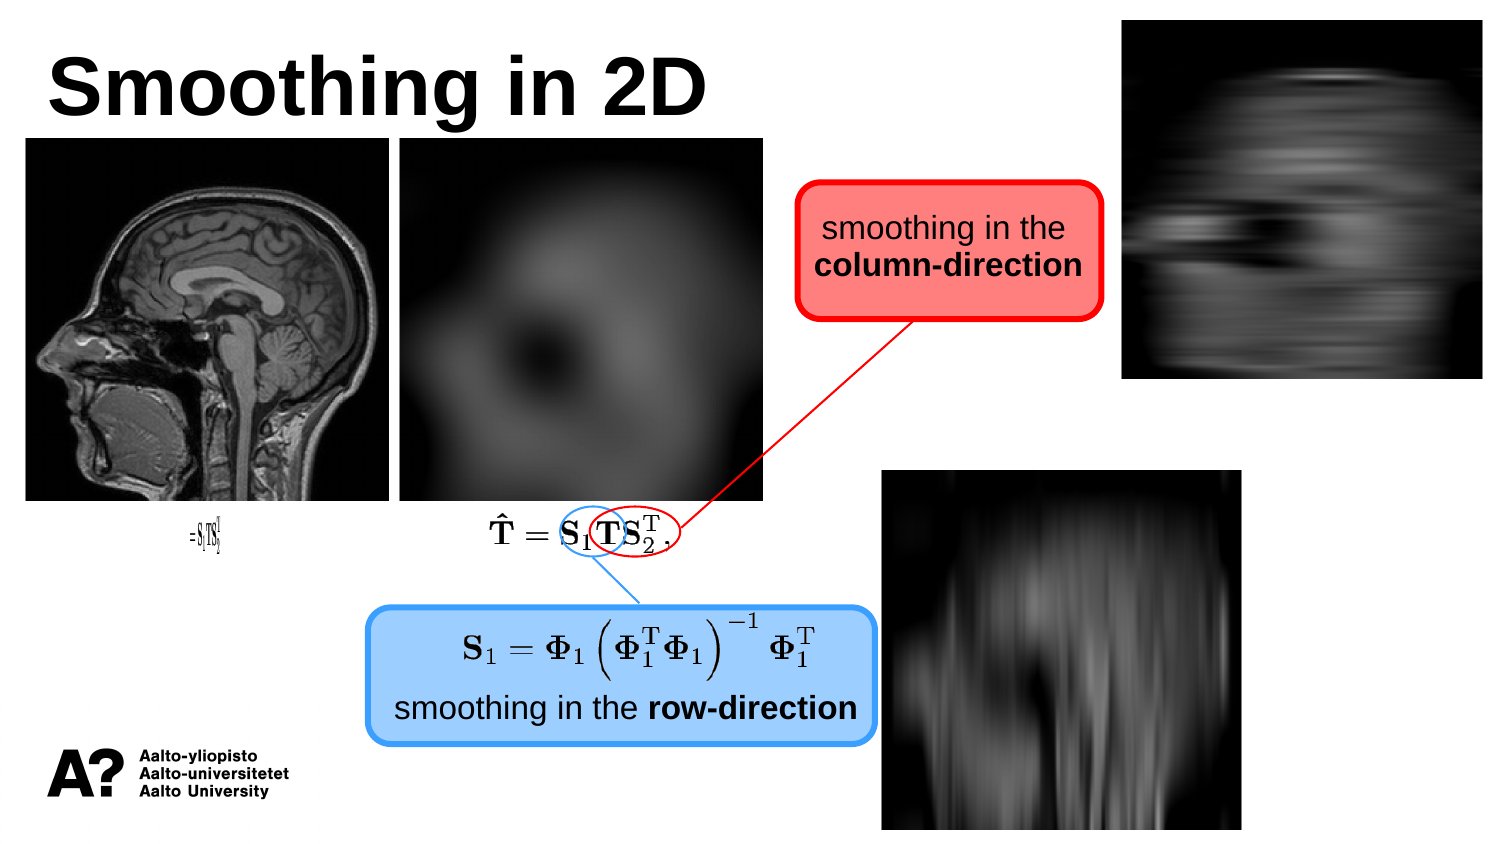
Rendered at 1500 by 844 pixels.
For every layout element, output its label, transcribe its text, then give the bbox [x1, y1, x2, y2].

picture [616, 508, 670, 555]
picture [17, 130, 770, 588]
text_box smoothing in the column-direction [788, 209, 1109, 284]
picture [871, 460, 1250, 840]
picture [562, 508, 606, 555]
picture [0, 702, 337, 844]
picture [705, 451, 770, 509]
picture [591, 512, 624, 551]
text_box [797, 284, 1102, 320]
text_box [367, 607, 875, 745]
text_box [797, 182, 1102, 209]
list Smoothing in 2D [47, 32, 1111, 197]
picture [456, 600, 823, 689]
picture [1111, 10, 1491, 389]
text_box smoothing in the row-direction [394, 689, 863, 736]
picture [596, 550, 670, 588]
